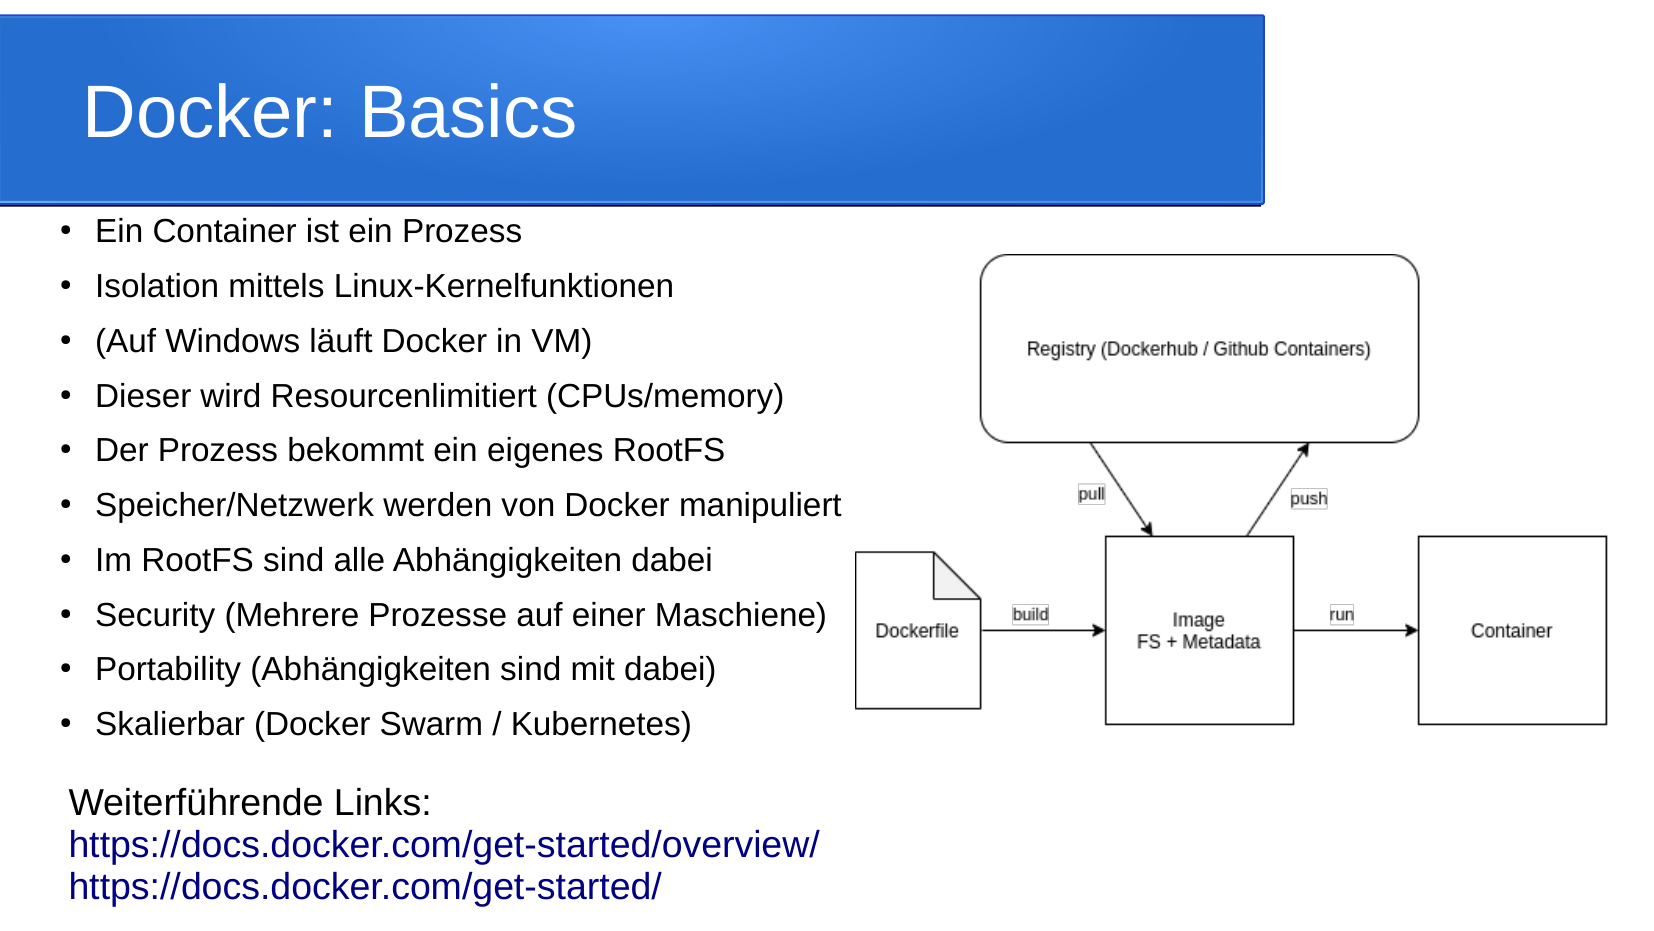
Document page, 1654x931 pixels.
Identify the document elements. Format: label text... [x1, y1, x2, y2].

picture [871, 254, 1609, 727]
text_box Ein Container ist ein Prozess Isolation mittels Linux-Kernelfunktionen (Auf Windows läuft Docker in VM) Dieser wird Resourcenlimitiert (CPUs/memory) Der Prozess bekommt ein eigenes RootFS Speicher/Netzwerk werden von Docker manipuliert Im RootFS sind alle Abhängigkeiten dabei Security (Mehrere Prozesse auf einer Maschiene) Portability (Abhängigkeiten sind mit dabei) Skalierbar (Docker Swarm / Kubernetes) [45, 205, 871, 751]
text_box Weiterführende Links: https://docs.docker.com/get-started/overview/ https://docs.docker.com/get-started/ [53, 774, 1584, 916]
title Docker: Basics [82, 35, 1235, 189]
